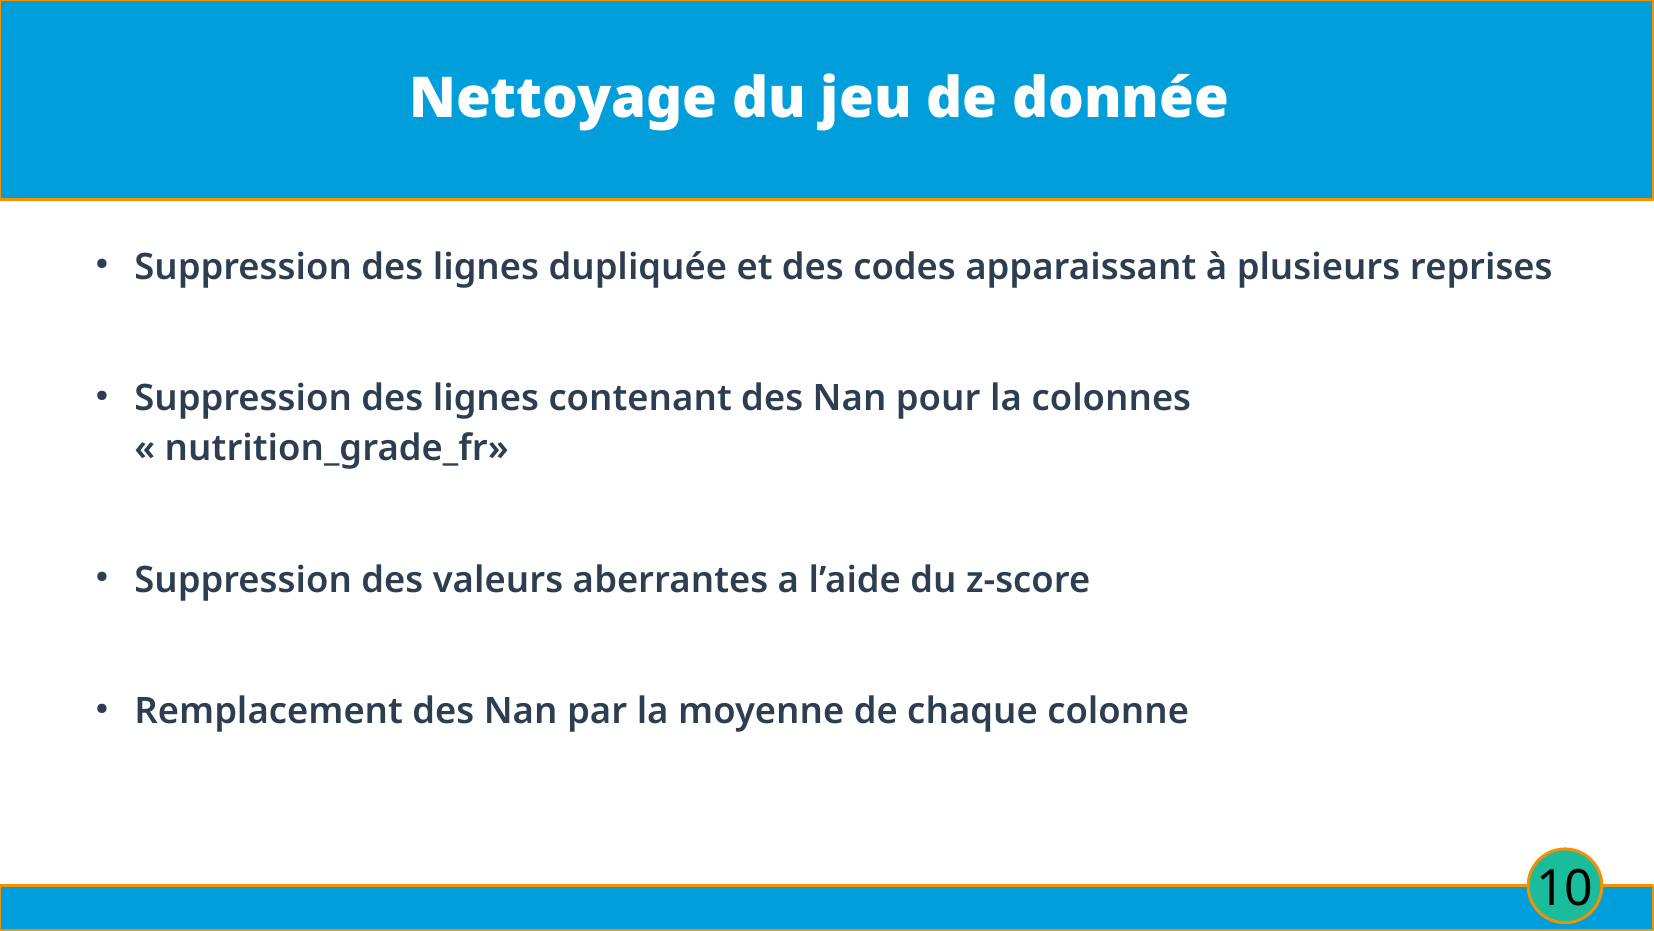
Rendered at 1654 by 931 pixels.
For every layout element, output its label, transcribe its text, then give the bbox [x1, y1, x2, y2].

list Suppression des lignes dupliquée et des codes apparaissant à plusieurs reprises Suppression des lignes contenant des Nan pour la colonnes « nutrition_grade_fr» Suppression des valeurs aberrantes a l’aide du z-score Remplacement des Nan par la moyenne de chaque colonne [82, 217, 1571, 758]
title Nettoyage du jeu de donnée [59, 37, 1595, 155]
